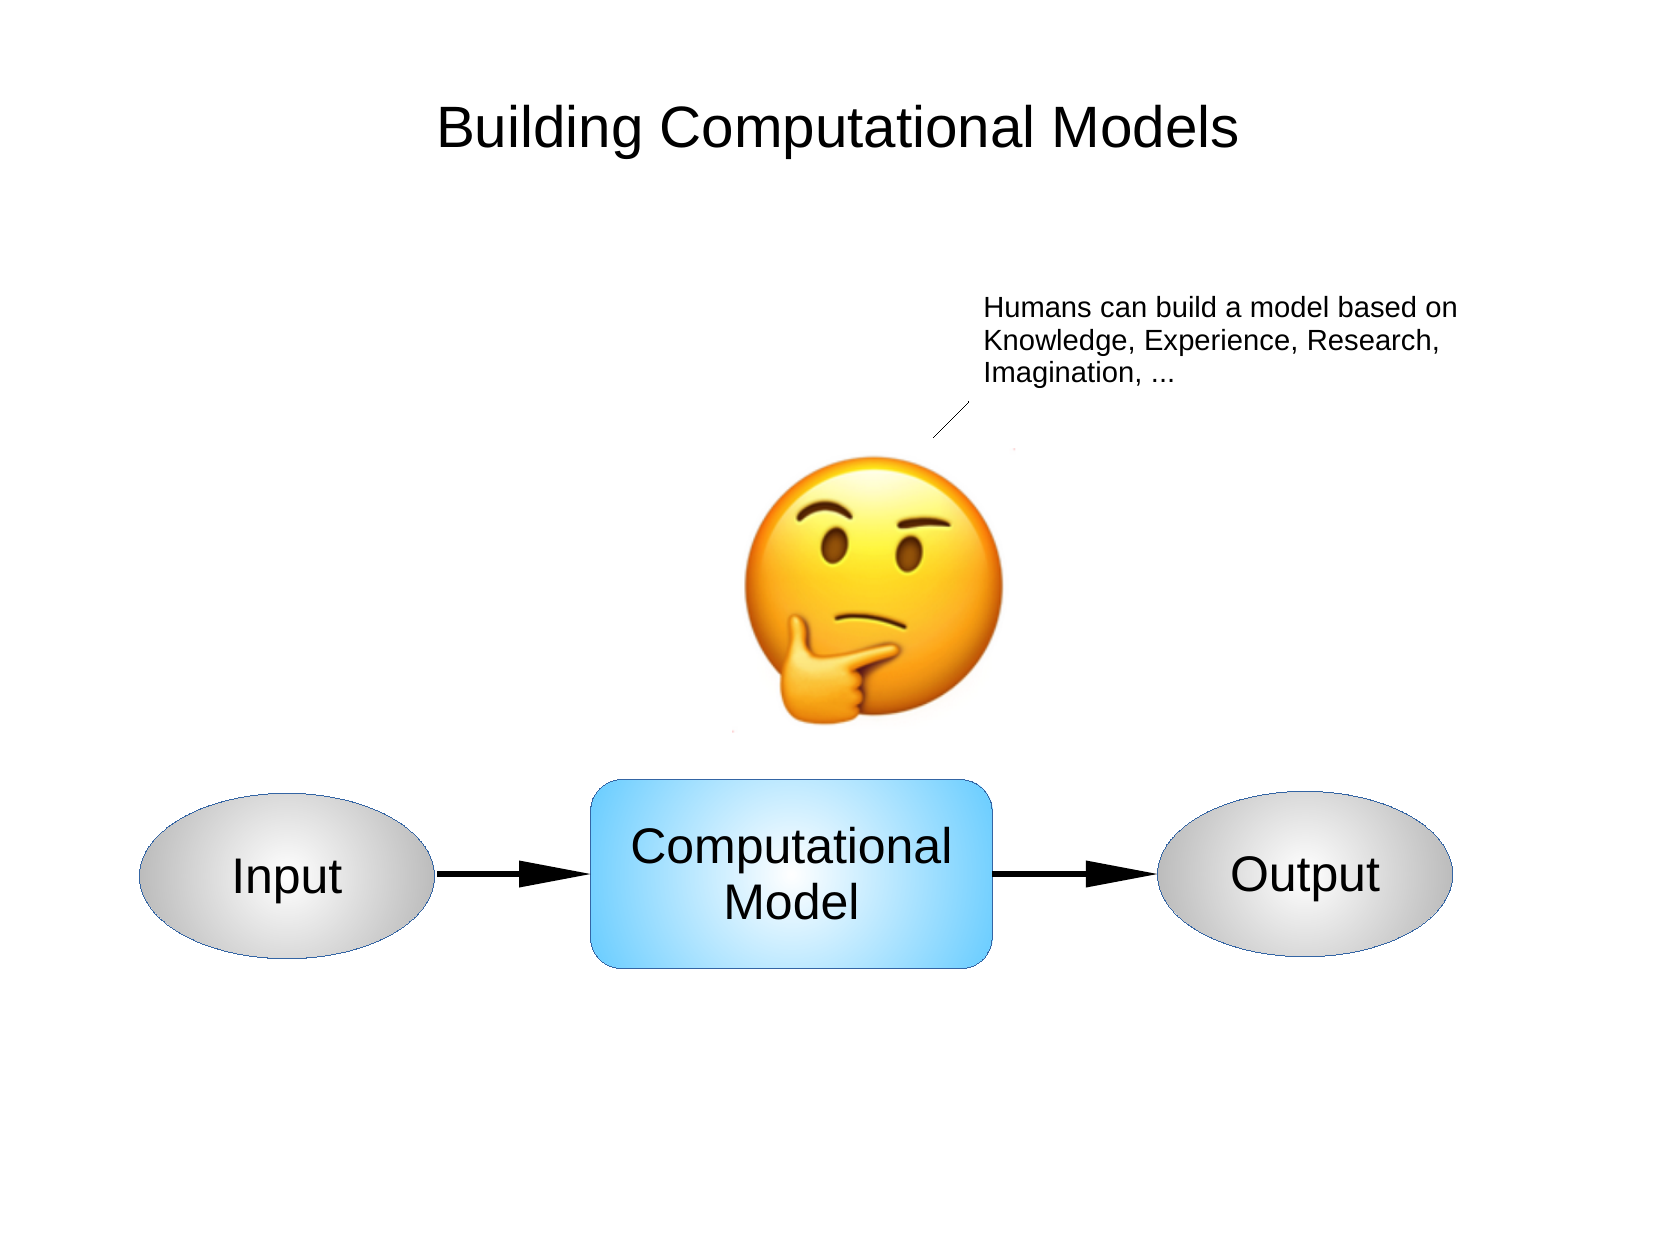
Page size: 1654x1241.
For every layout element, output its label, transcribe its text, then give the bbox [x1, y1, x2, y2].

text_box [177, 330, 1394, 610]
picture [732, 448, 1016, 733]
title Building Computational Models [94, 23, 1583, 231]
text_box Humans can build a model based on Knowledge, Experience, Research, Imagination, ... [968, 283, 1477, 430]
text_box Output [1157, 791, 1453, 957]
text_box Input [139, 793, 435, 959]
text_box Computational Model [590, 779, 993, 969]
